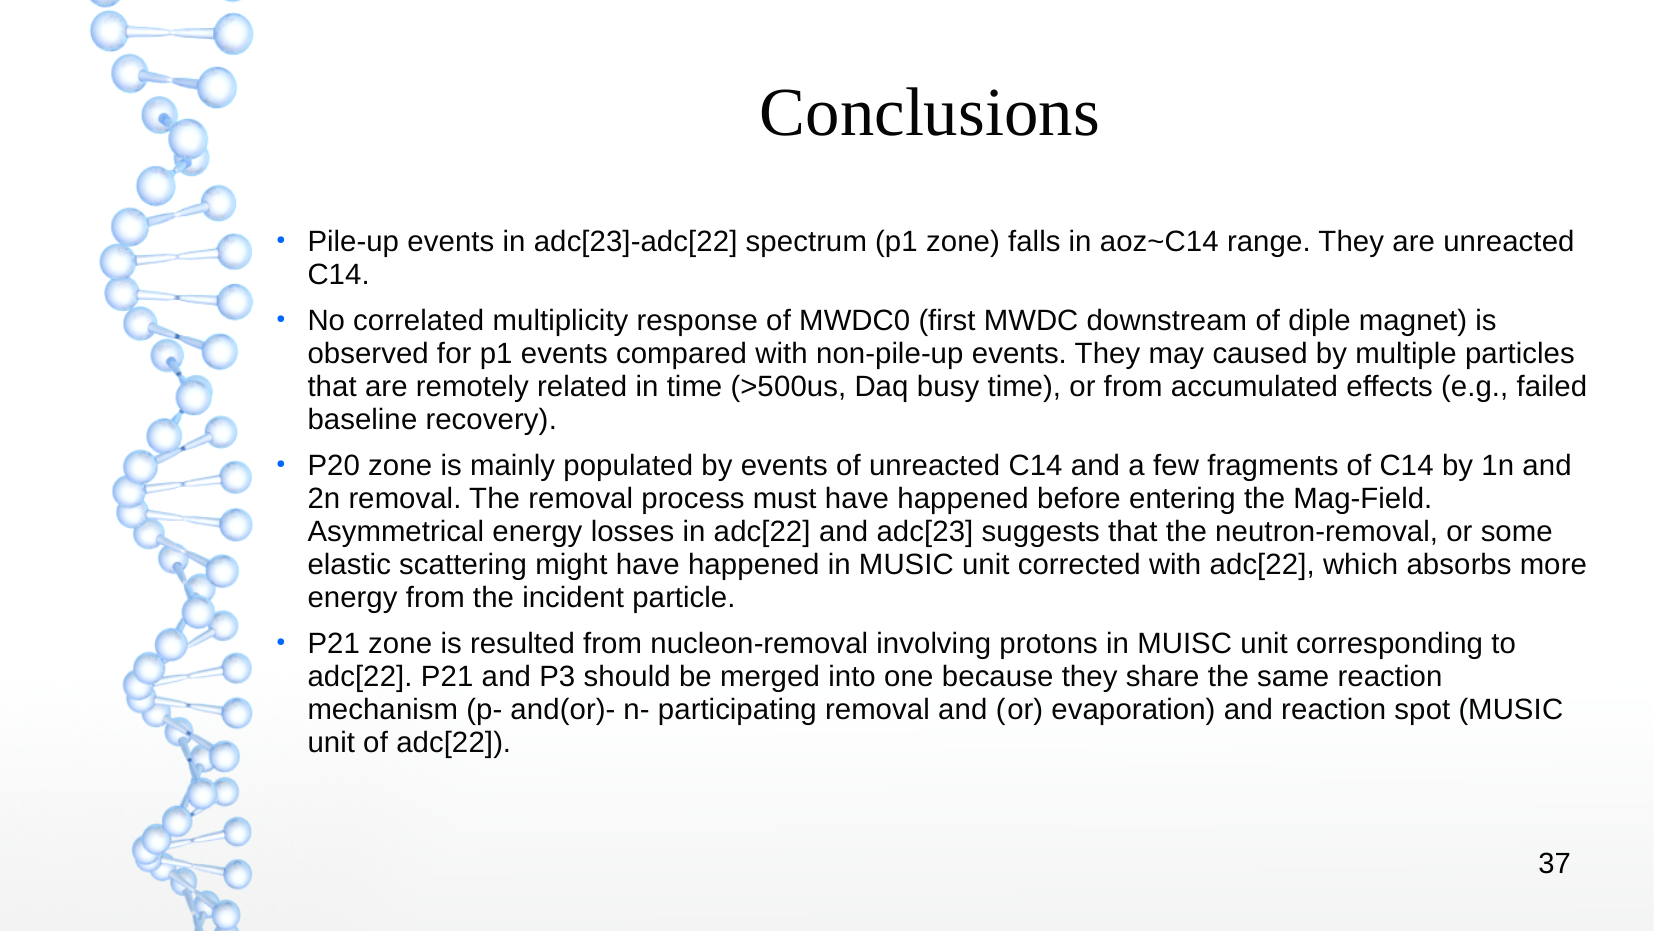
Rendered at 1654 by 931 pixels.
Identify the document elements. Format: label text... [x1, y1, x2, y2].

title Conclusions [265, 35, 1595, 189]
picture [0, 0, 1654, 931]
list Pile-up events in adc[23]-adc[22] spectrum (p1 zone) falls in aoz~C14 range. They are unreacted C14. No correlated multiplicity response of MWDC0 (first MWDC downstream of diple magnet) is observed for p1 events compared with non-pile-up events. They may caused by multiple particles that are remotely related in time (>500us, Daq busy time), or from accumulated effects (e.g., failed baseline recovery). P20 zone is mainly populated by events of unreacted C14 and a few fragments of C14 by 1n and 2n removal. The removal process must have happened before entering the Mag-Field. Asymmetrical energy losses in adc[22] and adc[23] suggests that the neutron-removal, or some elastic scattering might have happened in MUSIC unit corrected with adc[22], which absorbs more energy from the incident particle. P21 zone is resulted from nucleon-removal involving protons in MUISC unit corresponding to adc[22]. P21 and P3 should be merged into one because they share the same reaction mechanism (p- and(or)- n- participating removal and (or) evaporation) and reaction spot (MUSIC unit of adc[22]). [265, 224, 1595, 764]
